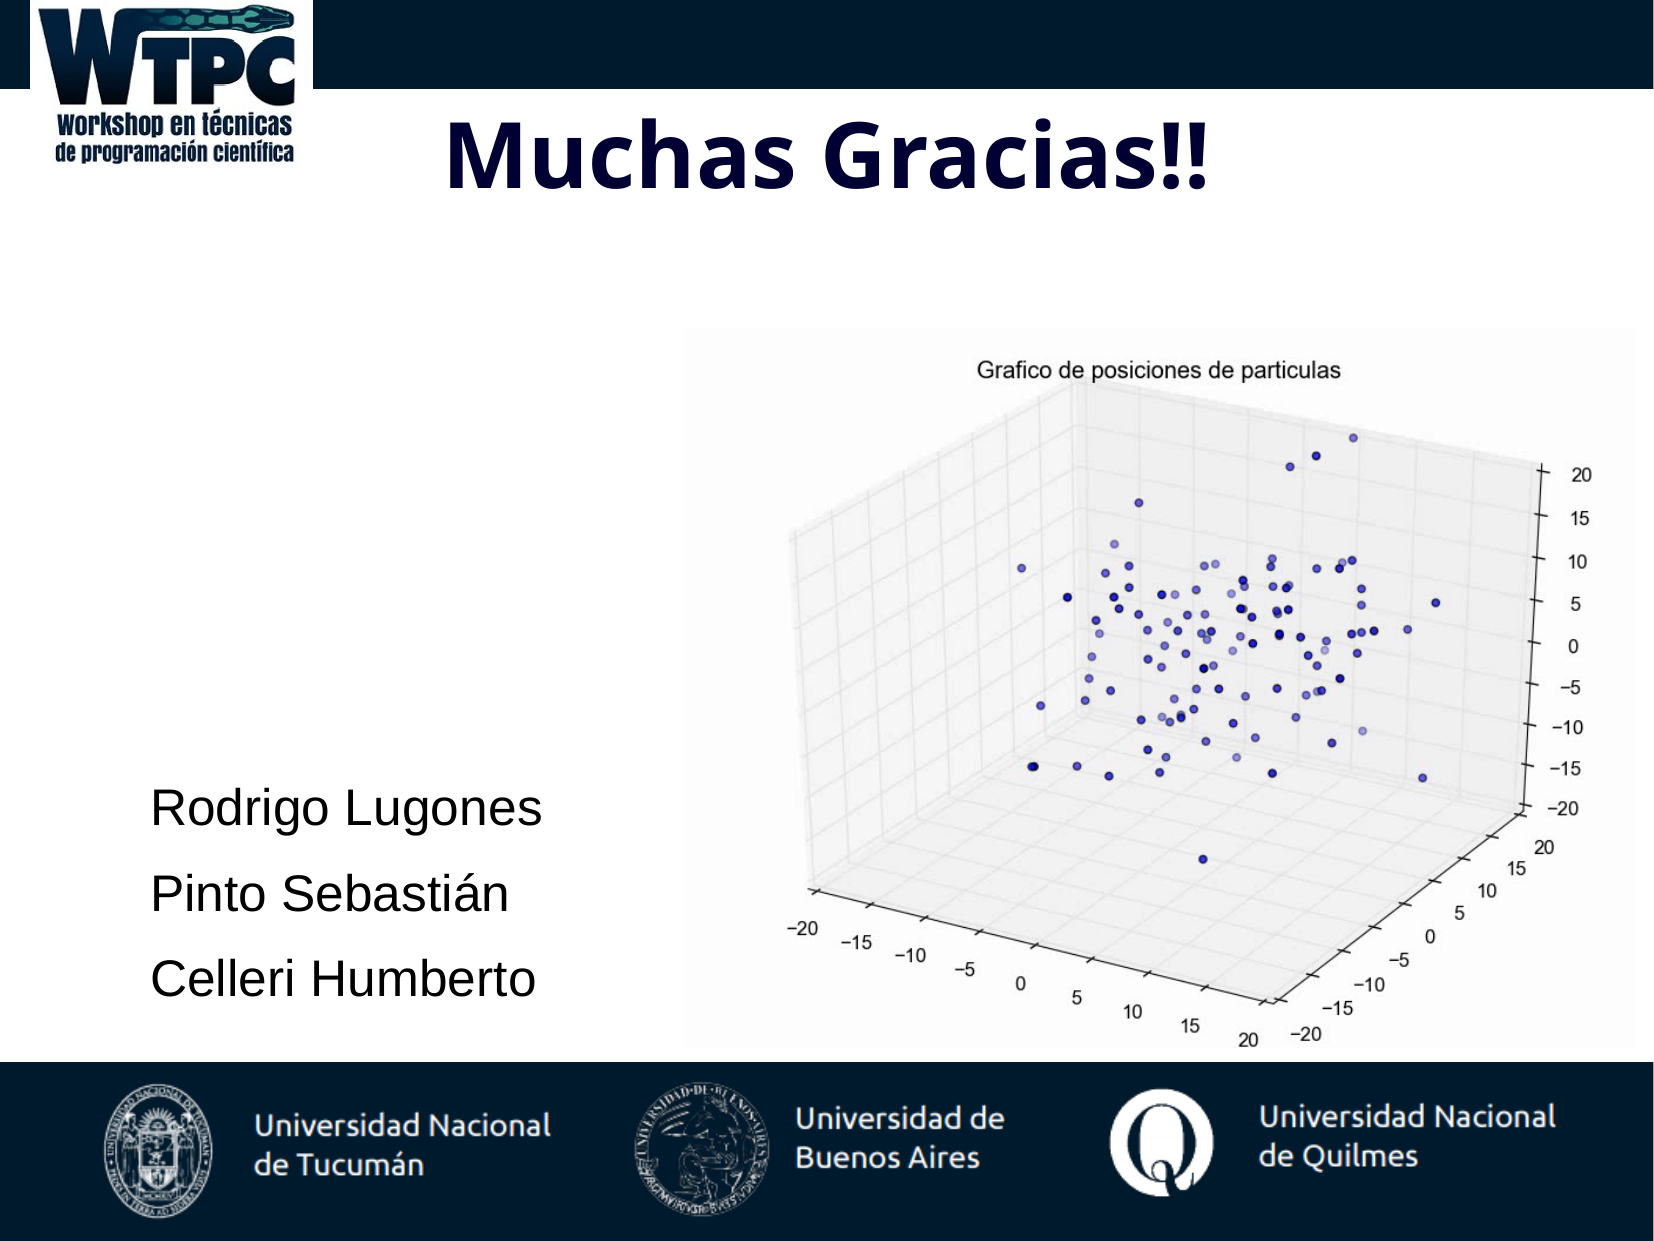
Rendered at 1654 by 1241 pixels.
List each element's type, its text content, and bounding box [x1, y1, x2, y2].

picture [0, 1062, 1654, 1241]
text_box [681, 328, 1636, 1049]
title Muchas Gracias!! [82, 49, 1571, 257]
list Rodrigo Lugones Pinto Sebastián Celleri Humberto [82, 778, 1571, 1010]
picture [0, 0, 1654, 175]
